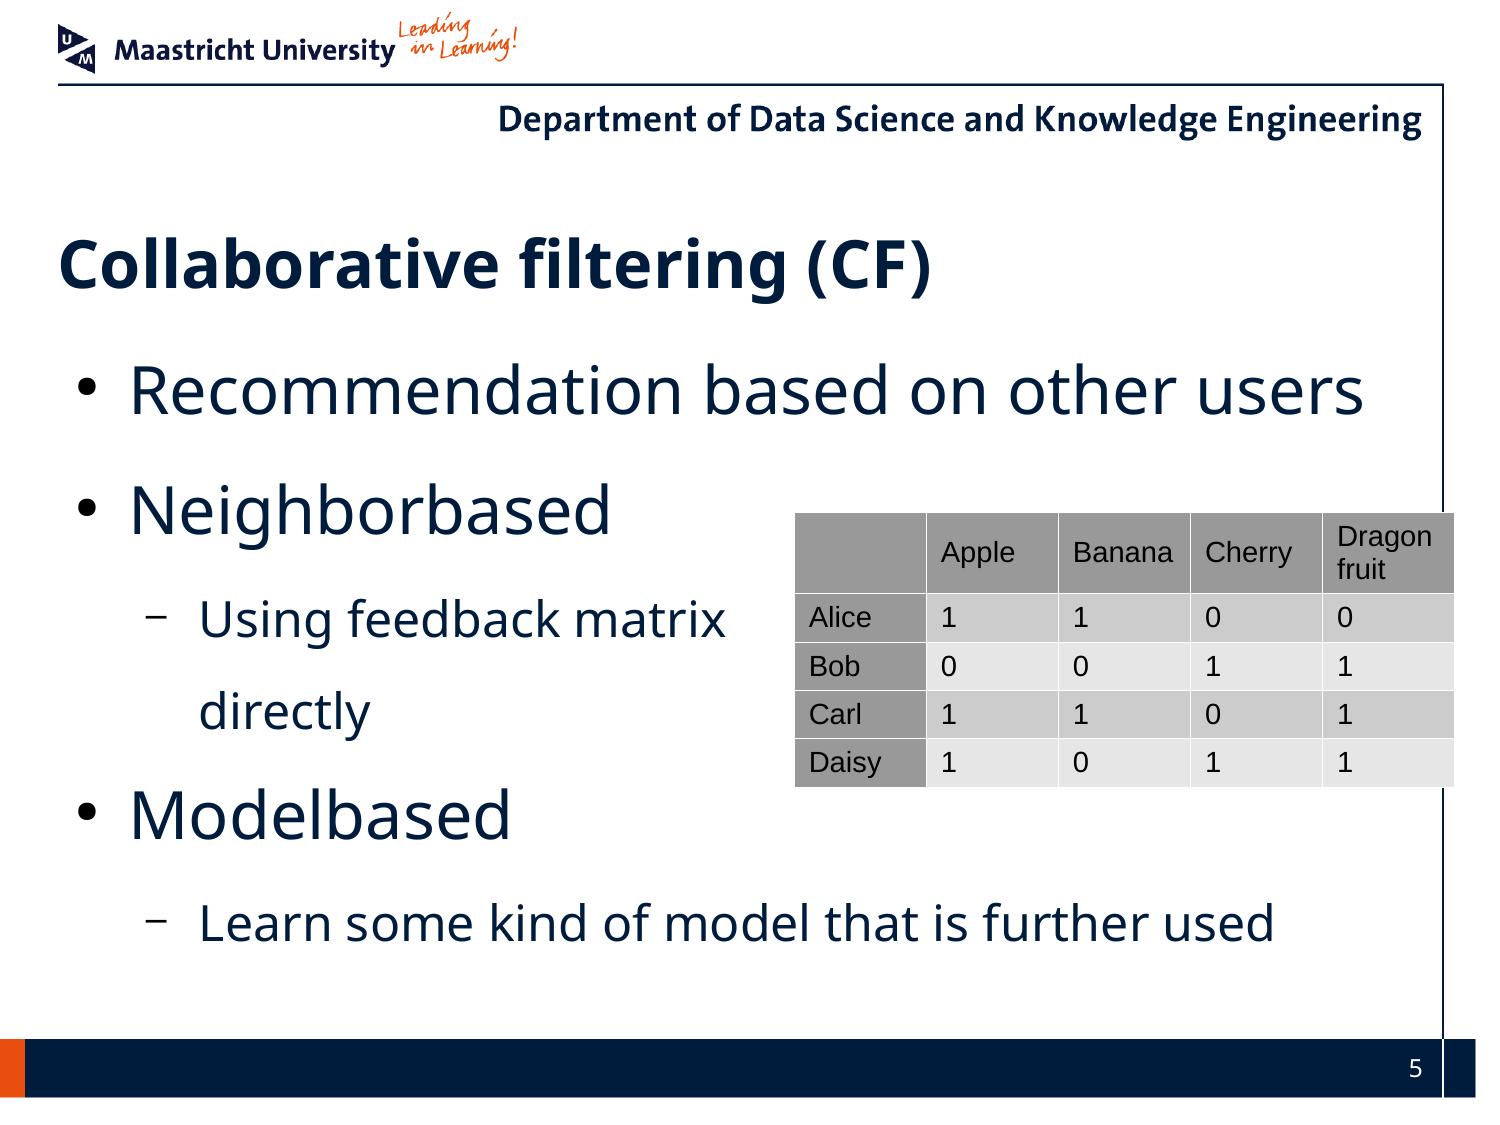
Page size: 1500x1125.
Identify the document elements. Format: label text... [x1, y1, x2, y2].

table_cell 1 [927, 594, 1058, 642]
title Collaborative filtering (CF) [57, 200, 1425, 325]
table_cell Carl [795, 691, 926, 738]
table_cell 0 [1059, 739, 1190, 787]
table_cell 1 [1059, 594, 1190, 642]
list Recommendation based on other users Neighborbased Using feedback matrix directly Modelbased Learn some kind of model that is further used [57, 343, 1425, 1019]
table_cell 1 [927, 691, 1058, 738]
table_cell 0 [927, 643, 1058, 690]
table_cell 0 [1191, 594, 1322, 642]
table_cell 0 [1323, 594, 1454, 642]
table_cell 1 [1191, 643, 1322, 690]
table_cell 1 [1323, 643, 1454, 690]
table_header Apple [927, 513, 1058, 593]
table_cell Bob [795, 643, 926, 690]
table_cell Alice [795, 594, 926, 642]
table_cell 0 [1191, 691, 1322, 738]
table_header Dragon fruit [1323, 513, 1454, 593]
table_cell Daisy [795, 739, 926, 787]
table_cell 1 [927, 739, 1058, 787]
table_cell 1 [1323, 739, 1454, 787]
table_header Cherry [1191, 513, 1322, 593]
table_header Banana [1059, 513, 1190, 593]
table_cell 0 [1059, 643, 1190, 690]
table_header [795, 513, 926, 593]
picture [0, 0, 1500, 1125]
table_cell 1 [1059, 691, 1190, 738]
table_cell 1 [1191, 739, 1322, 787]
table_cell 1 [1323, 691, 1454, 738]
